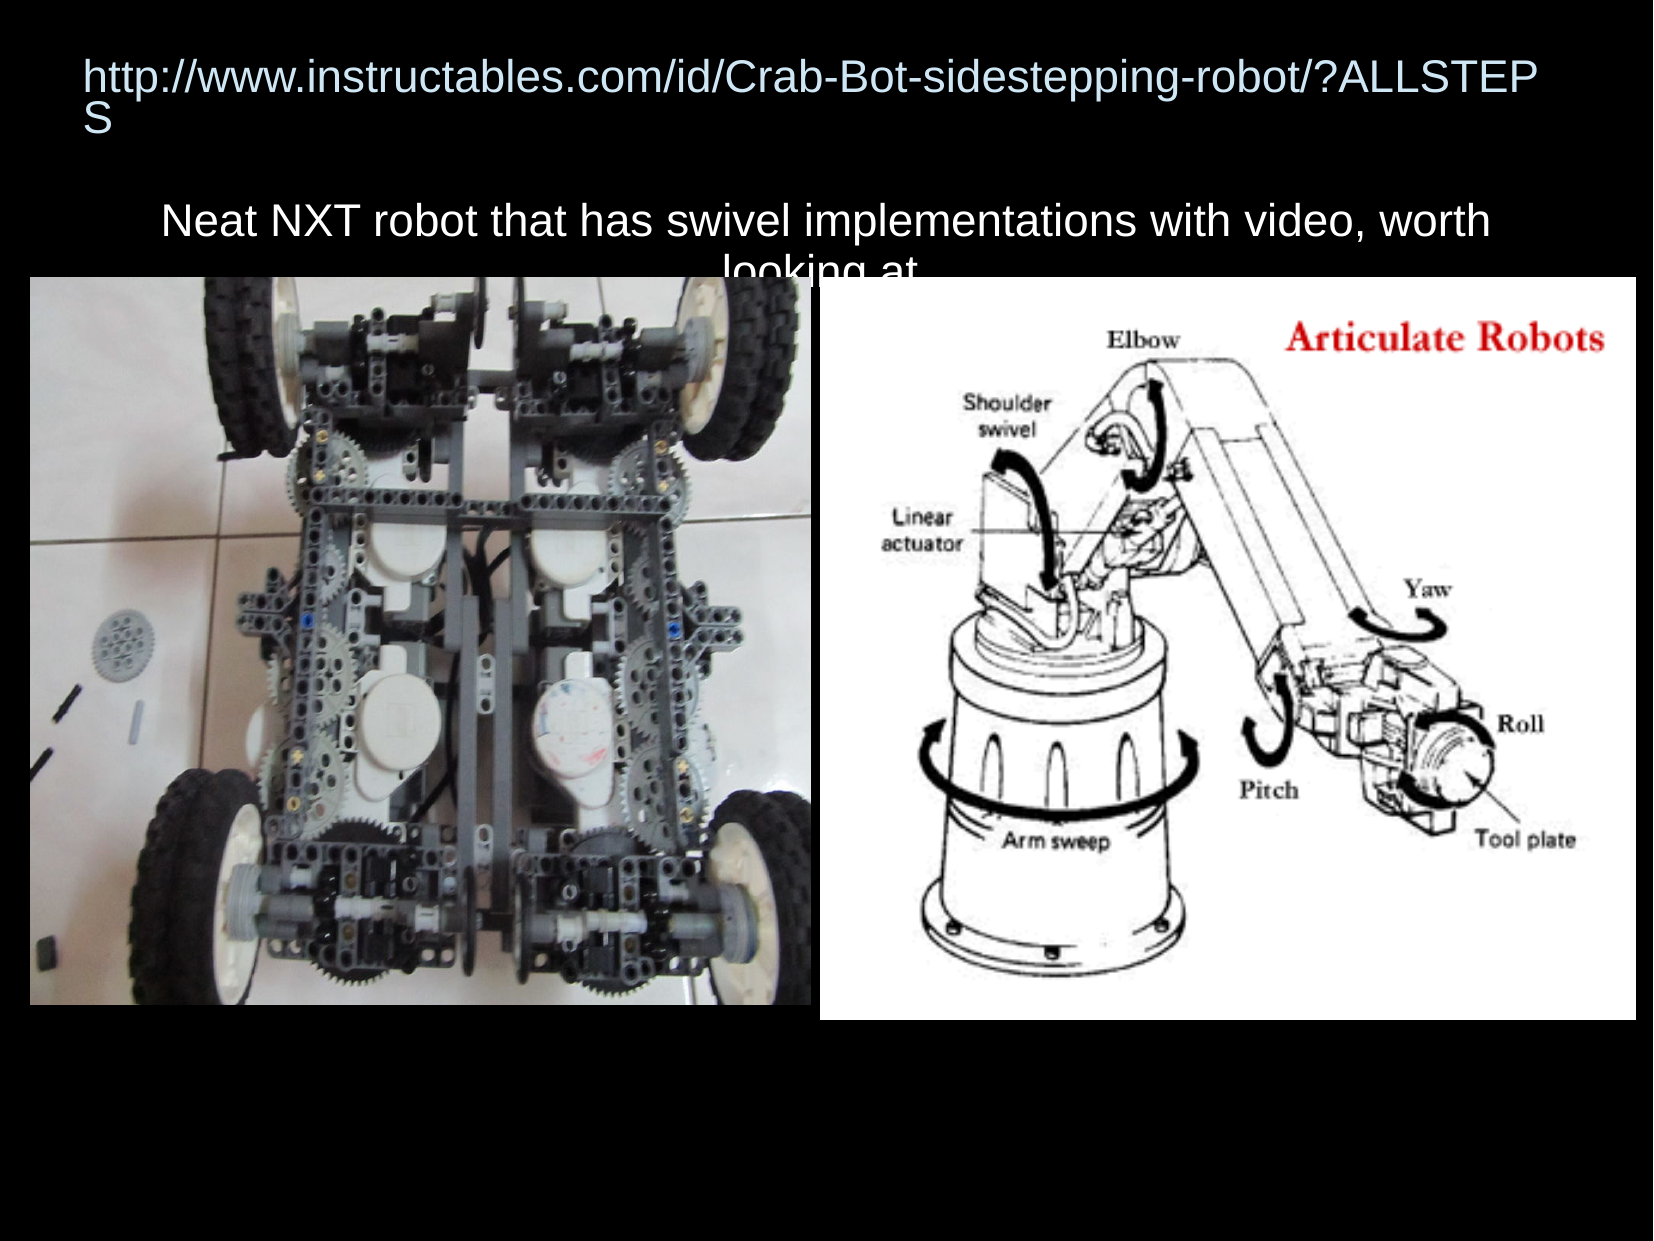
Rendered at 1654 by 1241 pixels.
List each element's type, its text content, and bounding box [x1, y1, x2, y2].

picture [820, 277, 1636, 1021]
picture [30, 277, 811, 1006]
title http://www.instructables.com/id/Crab-Bot-sidestepping-robot/?ALLSTEPS Neat NXT robot that has swivel implementations with video, worth looking at. [82, 49, 1571, 257]
